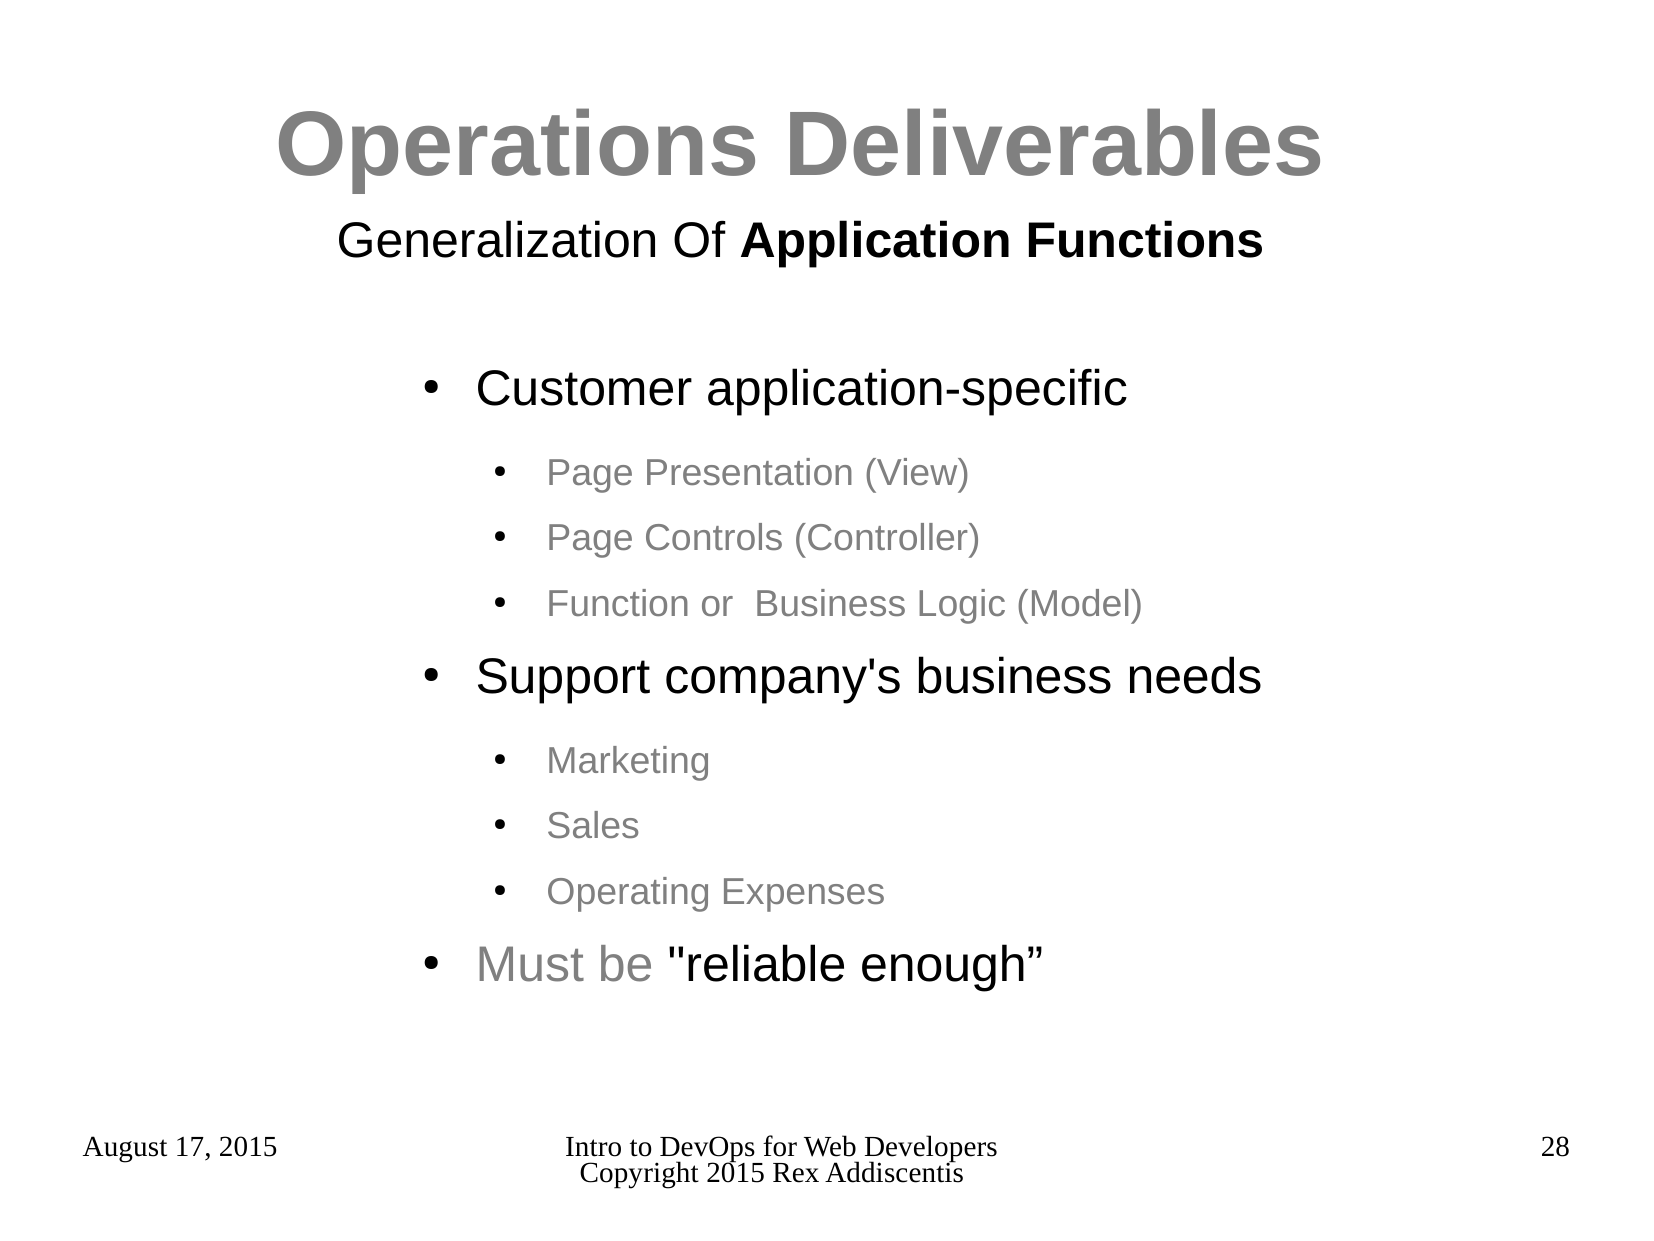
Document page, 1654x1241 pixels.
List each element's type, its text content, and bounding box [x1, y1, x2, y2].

list Operations Deliverables Generalization Of Application Functions [56, 75, 1545, 286]
list Customer application-specific Page Presentation (View) Page Controls (Controller) Function or Business Logic (Model) Support company's business needs Marketing Sales Operating Expenses Must be "reliable enough” [404, 360, 1395, 1035]
